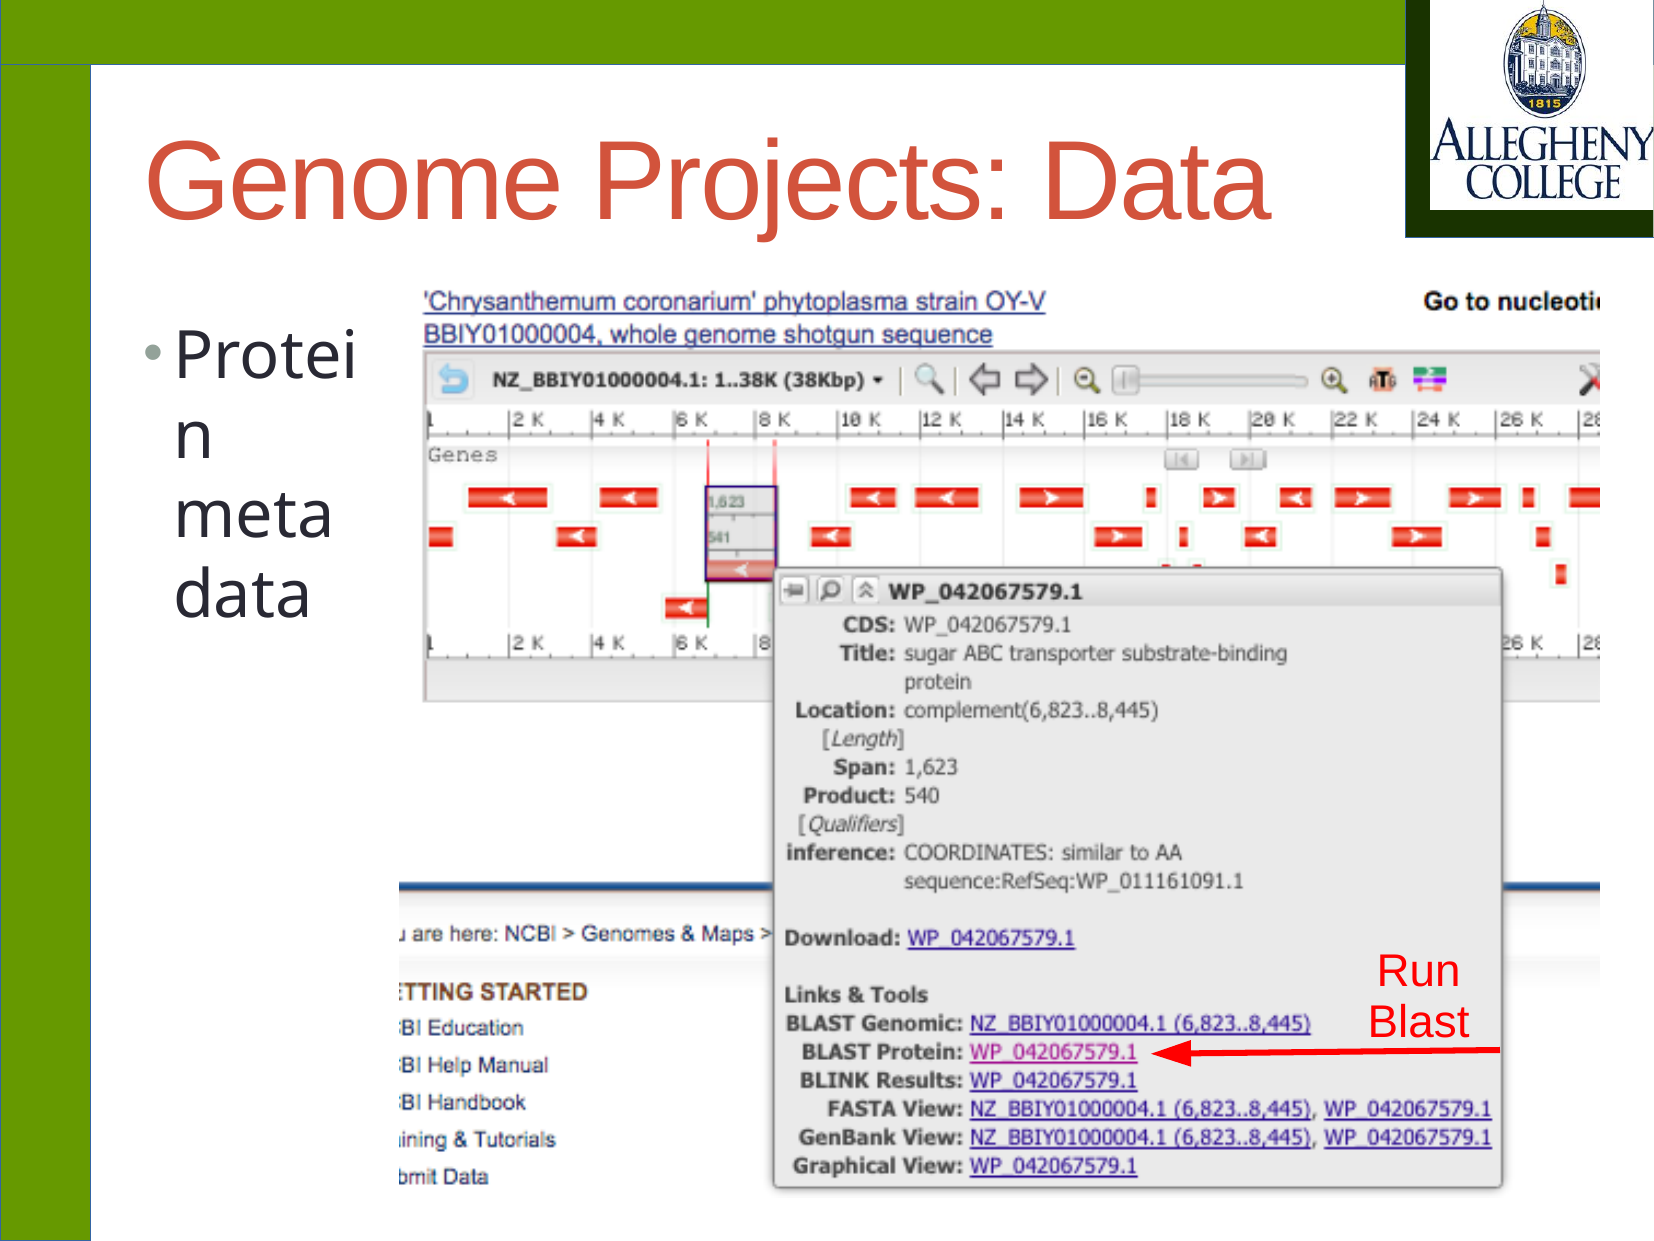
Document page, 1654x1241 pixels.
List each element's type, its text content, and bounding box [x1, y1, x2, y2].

text_box [0, 0, 1430, 1241]
picture [1430, 0, 1654, 210]
text_box [1479, 210, 1654, 238]
list Protein meta data [128, 303, 399, 691]
picture [399, 267, 1600, 1198]
title Genome Projects: Data [128, 93, 1479, 256]
text_box Run Blast [1352, 937, 1485, 1055]
